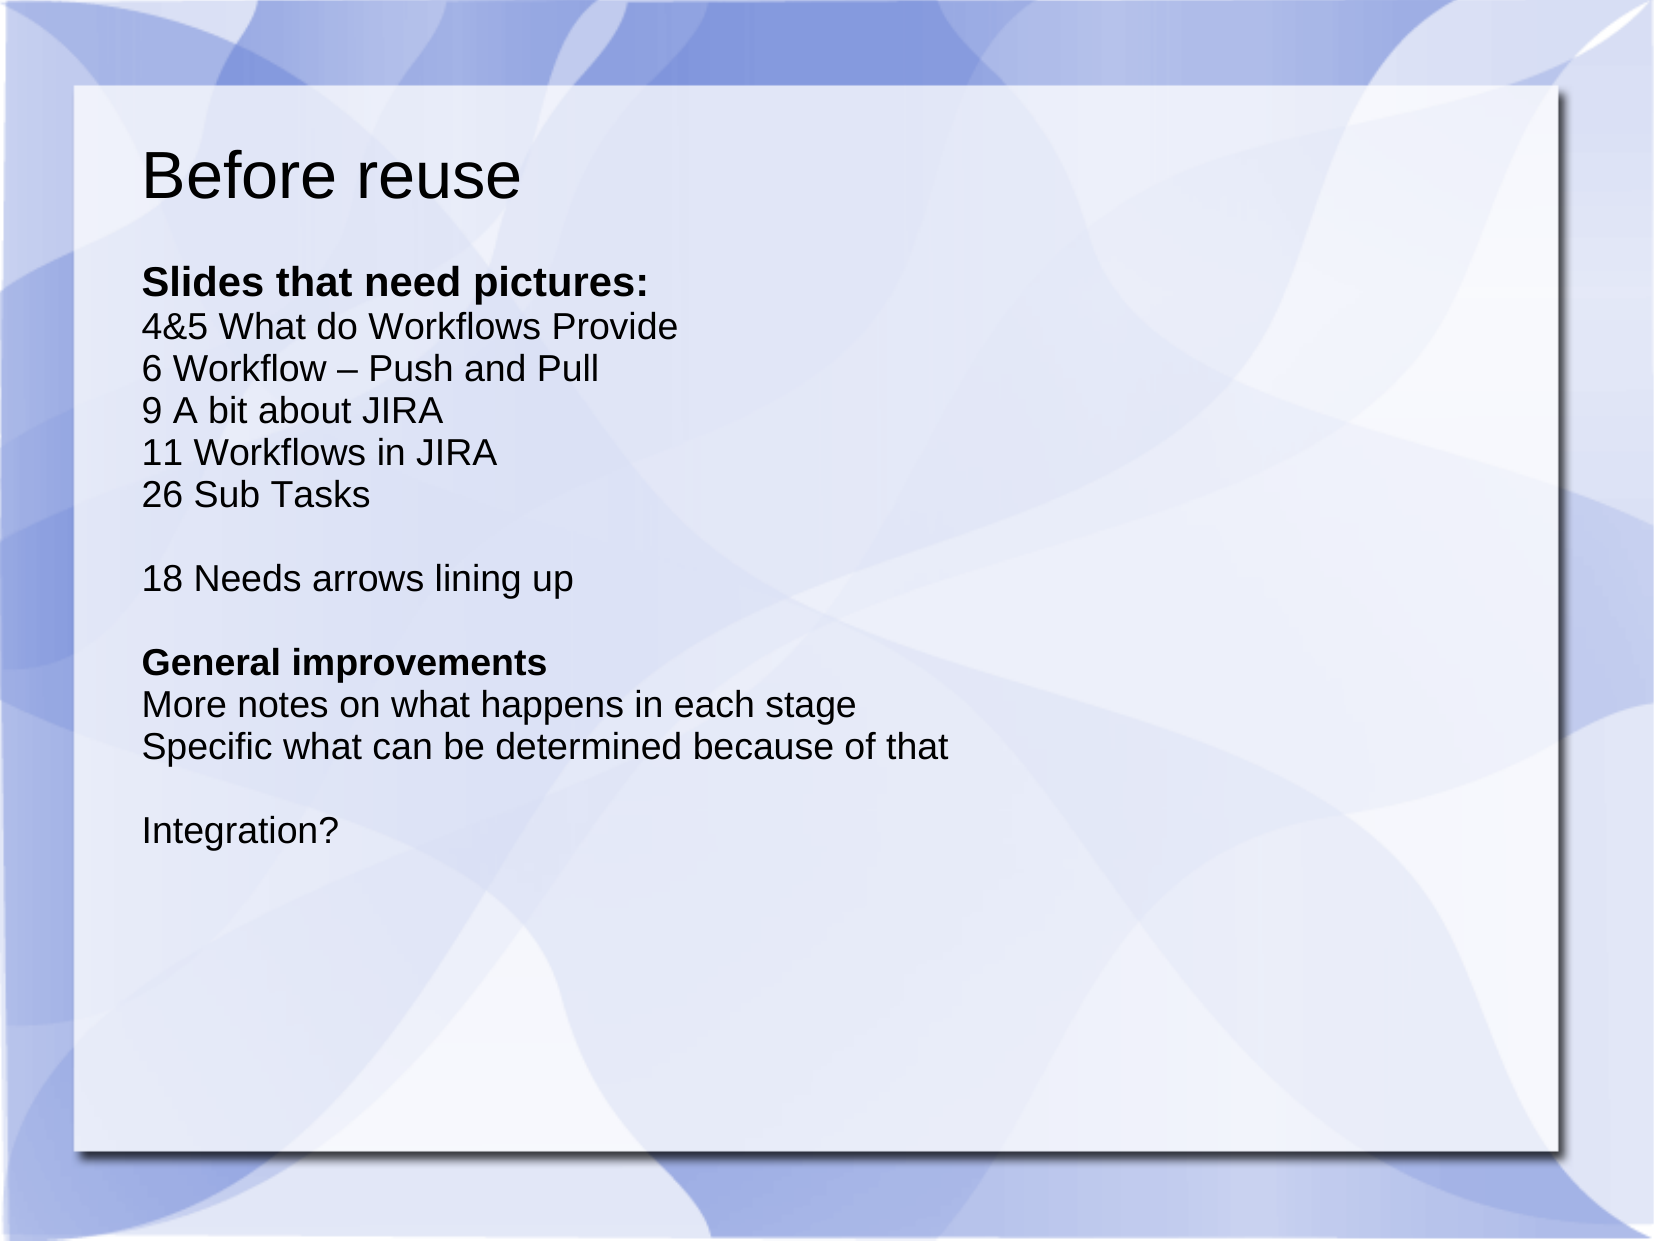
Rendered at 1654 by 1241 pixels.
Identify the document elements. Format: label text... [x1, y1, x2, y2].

subtitle Before reuse Slides that need pictures: 4&5 What do Workflows Provide 6 Workflow – Push and Pull 9 A bit about JIRA 11 Workflows in JIRA 26 Sub Tasks 18 Needs arrows lining up General improvements More notes on what happens in each stage Specific what can be determined because of that Integration? [141, 137, 1501, 1088]
picture [0, 0, 1654, 1241]
